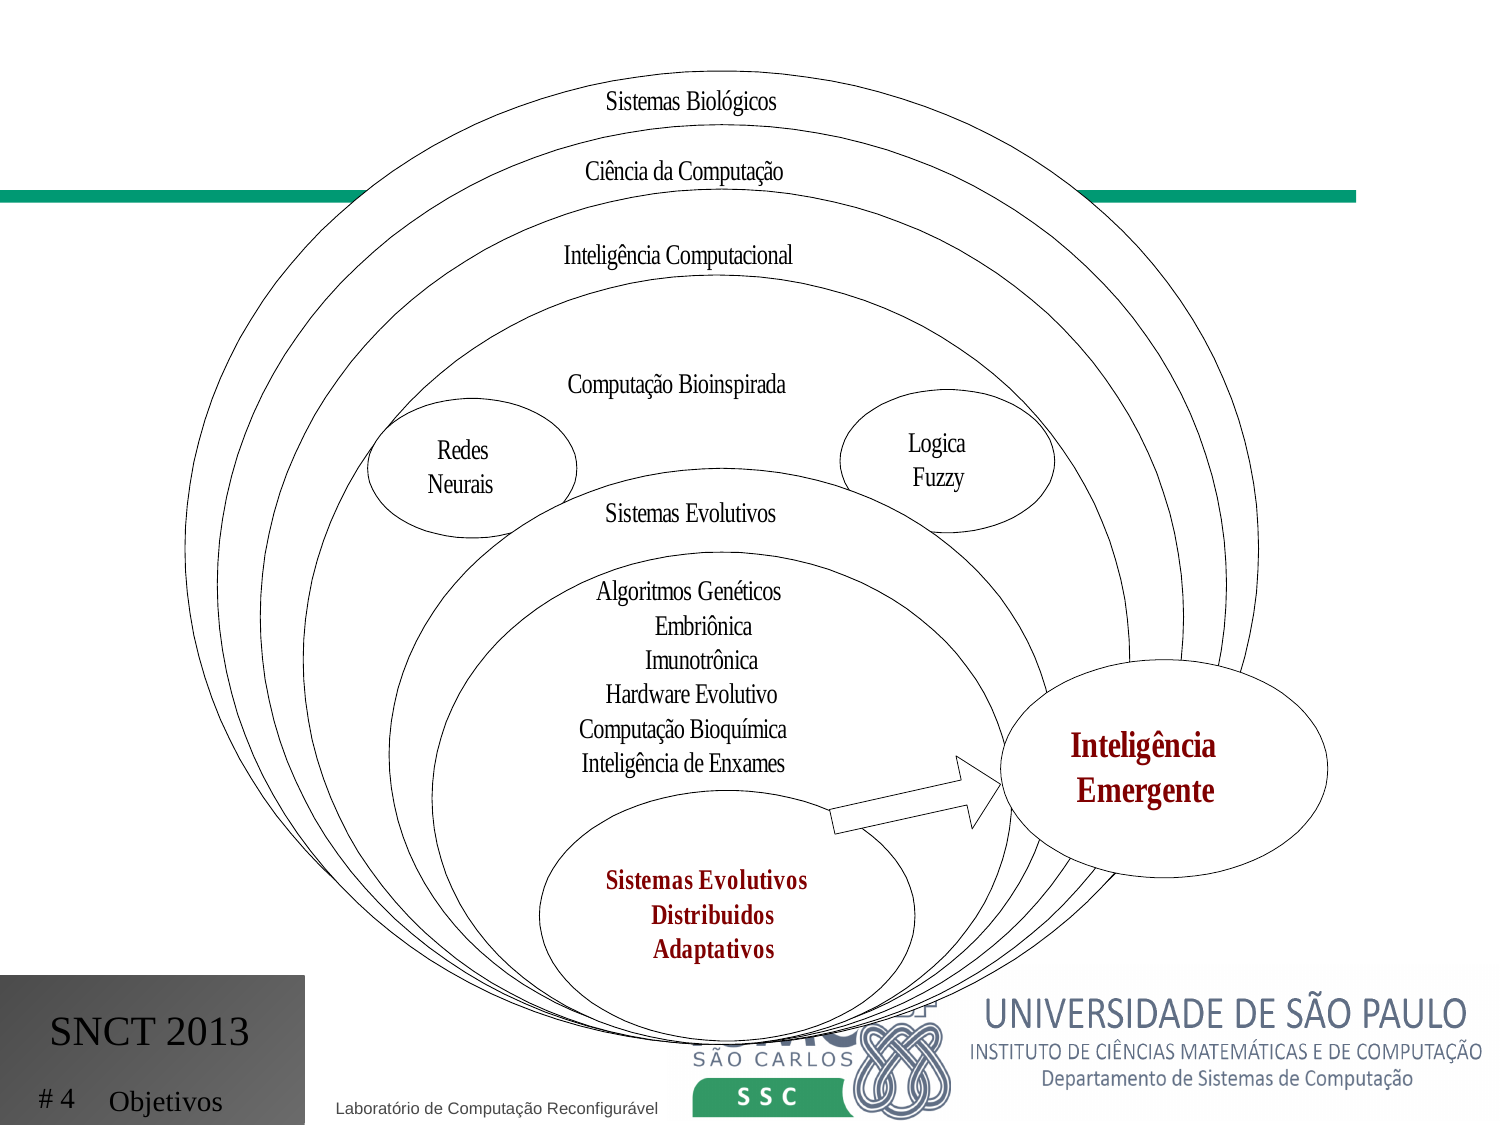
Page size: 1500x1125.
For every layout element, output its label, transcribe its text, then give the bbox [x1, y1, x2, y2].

slide_number # <number> [23, 1071, 164, 1119]
text_box Objetivos [94, 1074, 239, 1125]
picture [181, 67, 1500, 1121]
